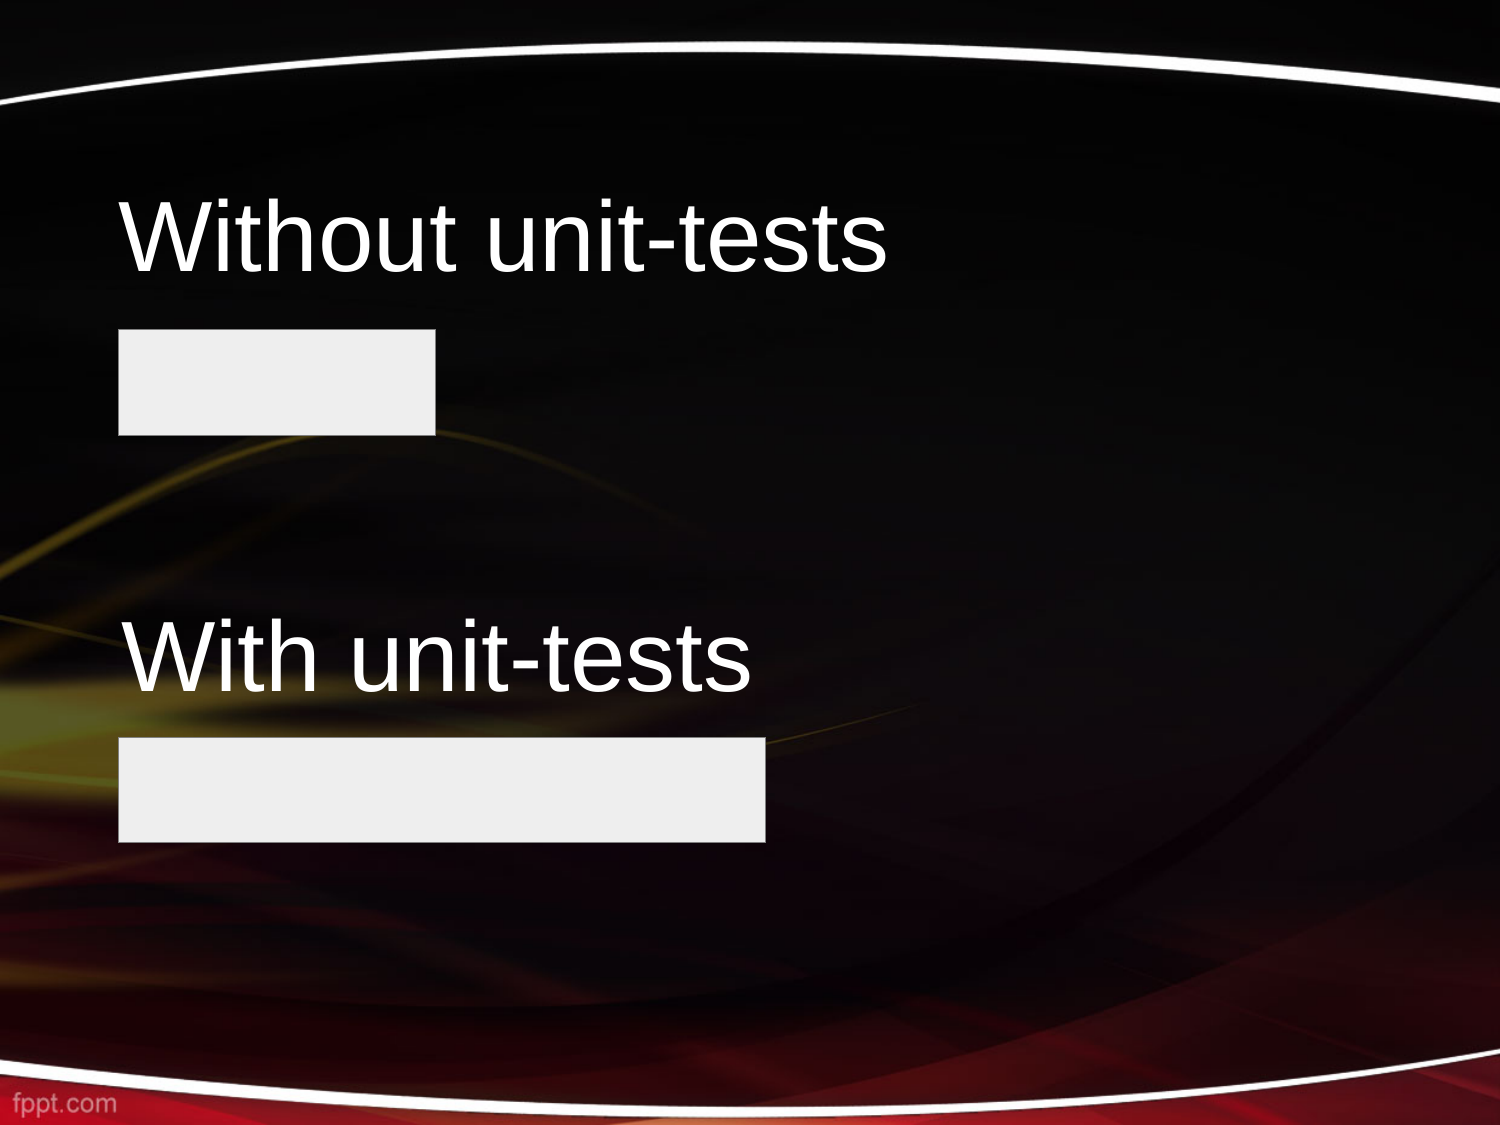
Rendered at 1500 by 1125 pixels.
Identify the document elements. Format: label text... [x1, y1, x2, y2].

text_box [118, 329, 436, 436]
list Without unit-tests [47, 146, 1364, 317]
list With unit-tests [50, 565, 1367, 738]
picture [0, 0, 1500, 1125]
text_box [118, 737, 766, 843]
